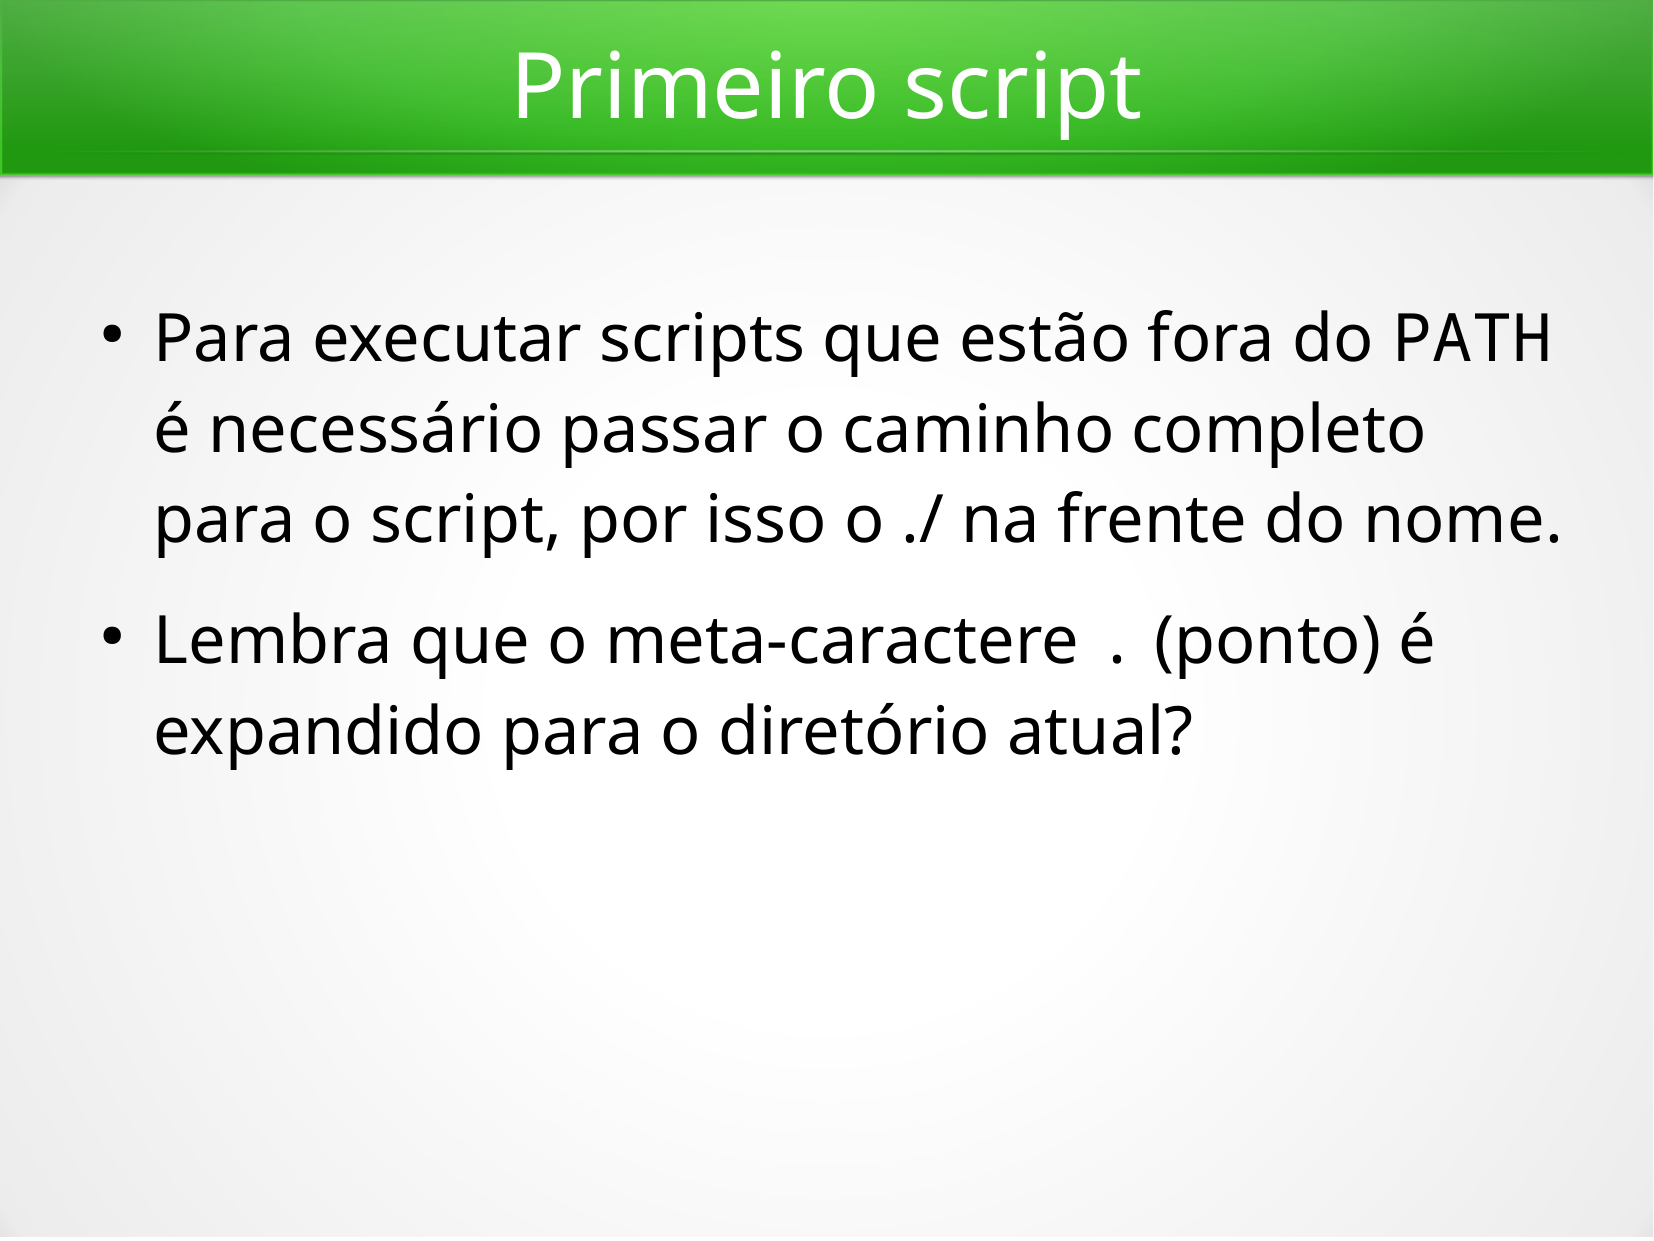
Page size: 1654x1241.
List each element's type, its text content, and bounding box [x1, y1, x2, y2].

list Para executar scripts que estão fora do PATH é necessário passar o caminho completo para o script, por isso o ./ na frente do nome. Lembra que o meta-caractere . (ponto) é expandido para o diretório atual? [82, 290, 1571, 1010]
picture [0, 0, 1654, 1237]
title Primeiro script [82, 11, 1571, 154]
